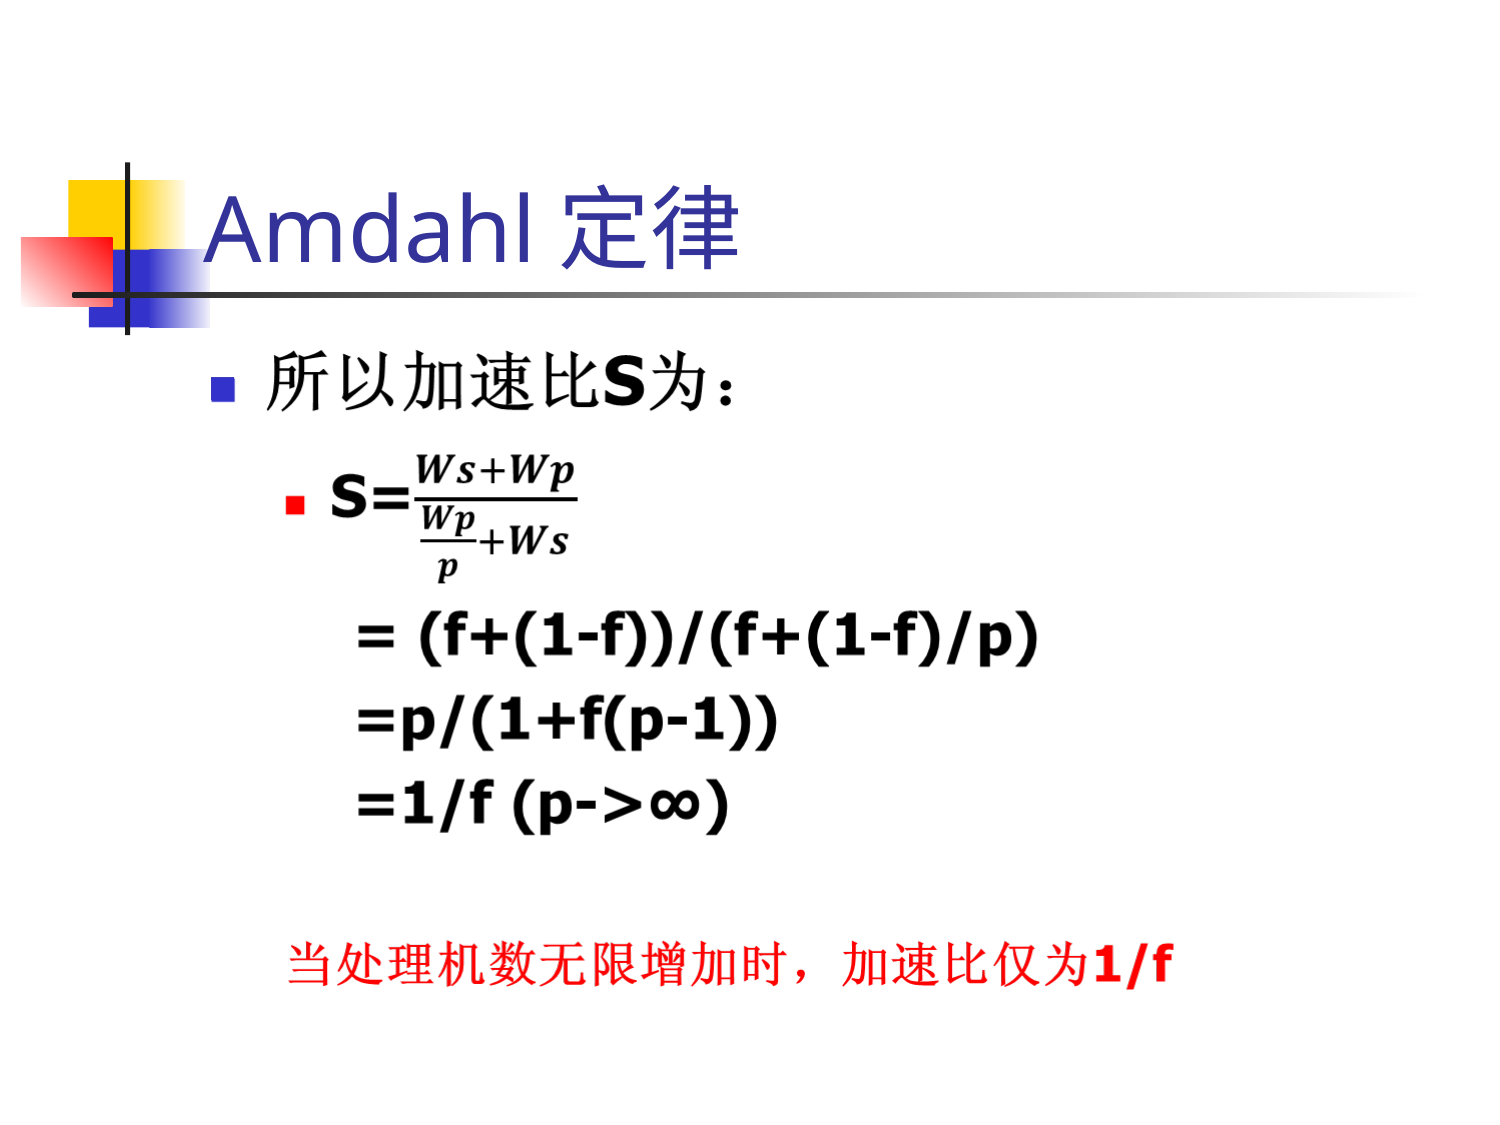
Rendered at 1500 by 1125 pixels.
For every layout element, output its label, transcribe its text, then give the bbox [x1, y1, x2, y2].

picture [185, 329, 1471, 1008]
title Amdahl定律 [188, 101, 1468, 289]
